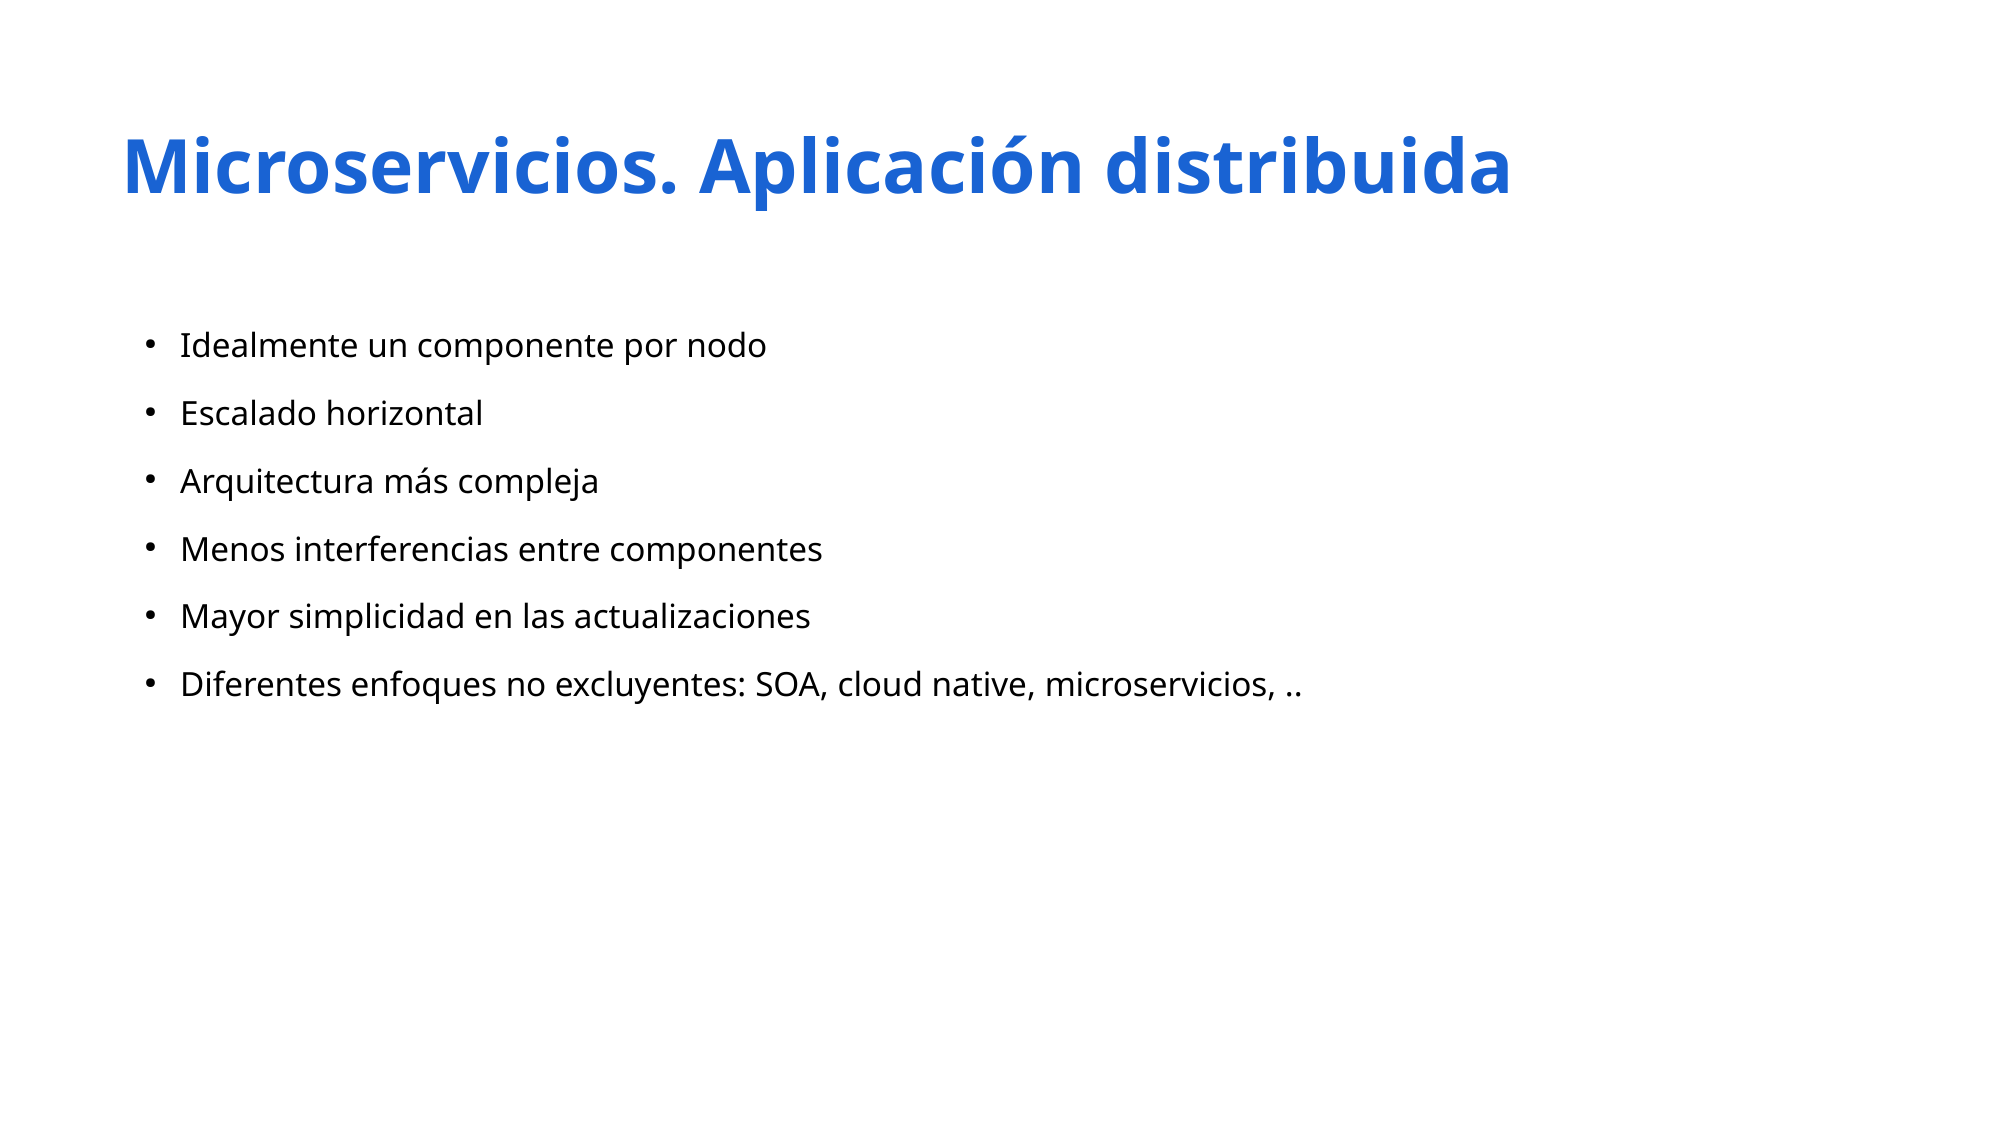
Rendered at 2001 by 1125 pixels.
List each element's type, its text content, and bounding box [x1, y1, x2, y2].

text_box Idealmente un componente por nodo Escalado horizontal Arquitectura más compleja Menos interferencias entre componentes Mayor simplicidad en las actualizaciones Diferentes enfoques no excluyentes: SOA, cloud native, microservicios, .. [129, 292, 1843, 654]
text_box Microservicios. Aplicación distribuida [106, 106, 1878, 293]
